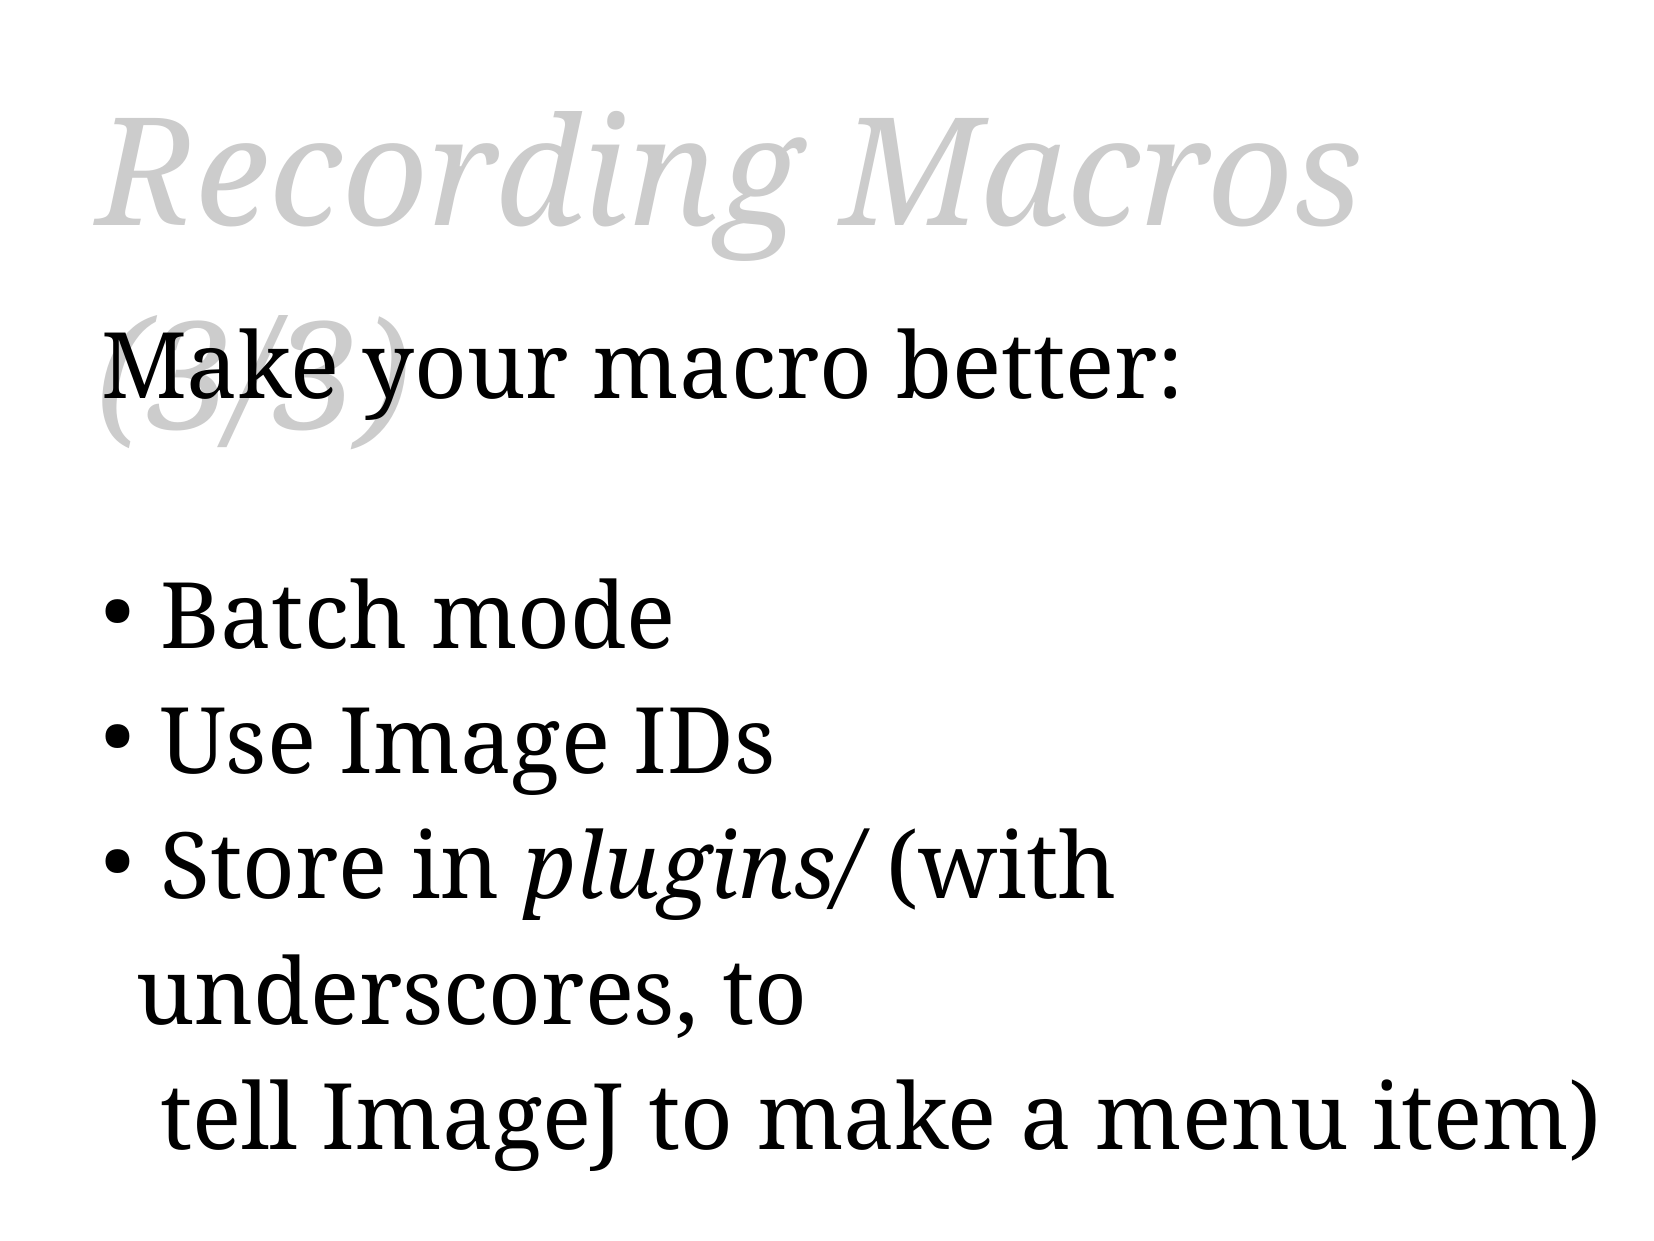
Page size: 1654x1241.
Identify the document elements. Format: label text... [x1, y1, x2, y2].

text_box Recording Macros (3/3) [81, 57, 1654, 239]
text_box Make your macro better: Batch mode Use Image IDs Store in plugins/ (with underscores, to tell ImageJ to make a menu item) [50, 293, 1626, 918]
